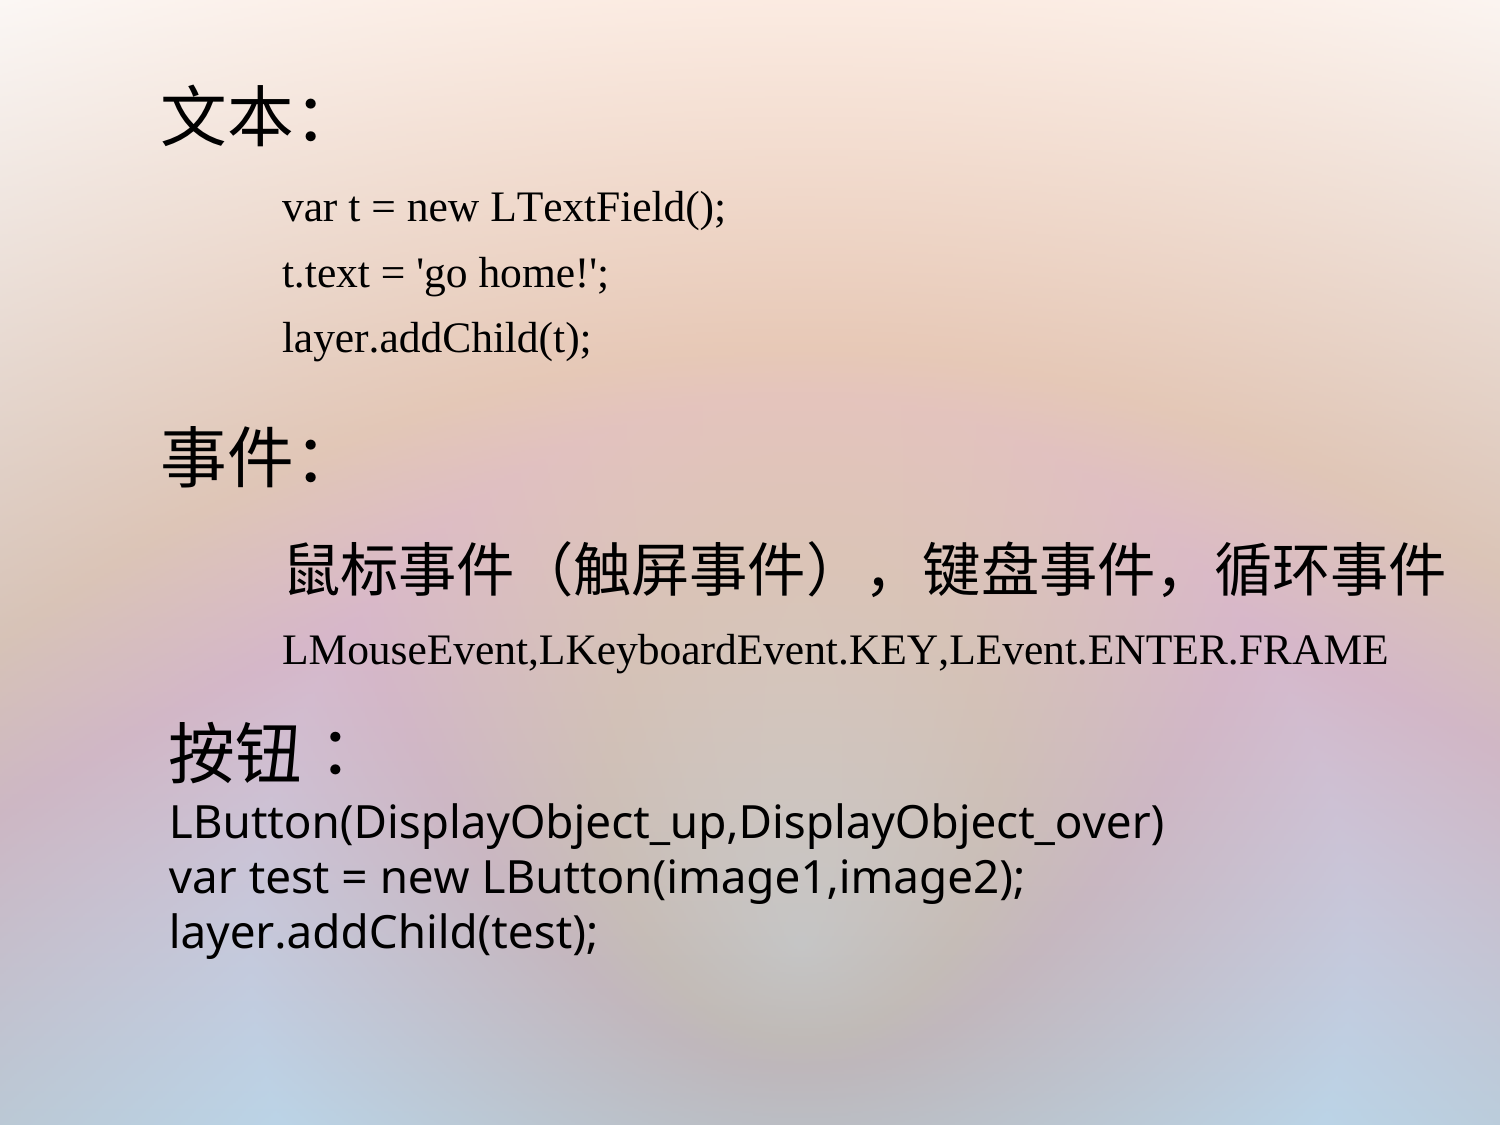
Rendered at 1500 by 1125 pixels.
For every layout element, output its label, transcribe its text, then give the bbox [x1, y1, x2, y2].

list 事件： 鼠标事件（触屏事件），键盘事件，循环事件 LMouseEvent,LKeyboardEvent.KEY,LEvent.ENTER.FRAME [90, 404, 1486, 717]
picture [0, 0, 1500, 1125]
list 文本： var t = new LTextField(); t.text = 'go home!'; layer.addChild(t); [90, 63, 1440, 376]
text_box 按钮： LButton(DisplayObject_up,DisplayObject_over) var test = new LButton(image1,image2); layer.addChild(test); [154, 705, 1400, 965]
